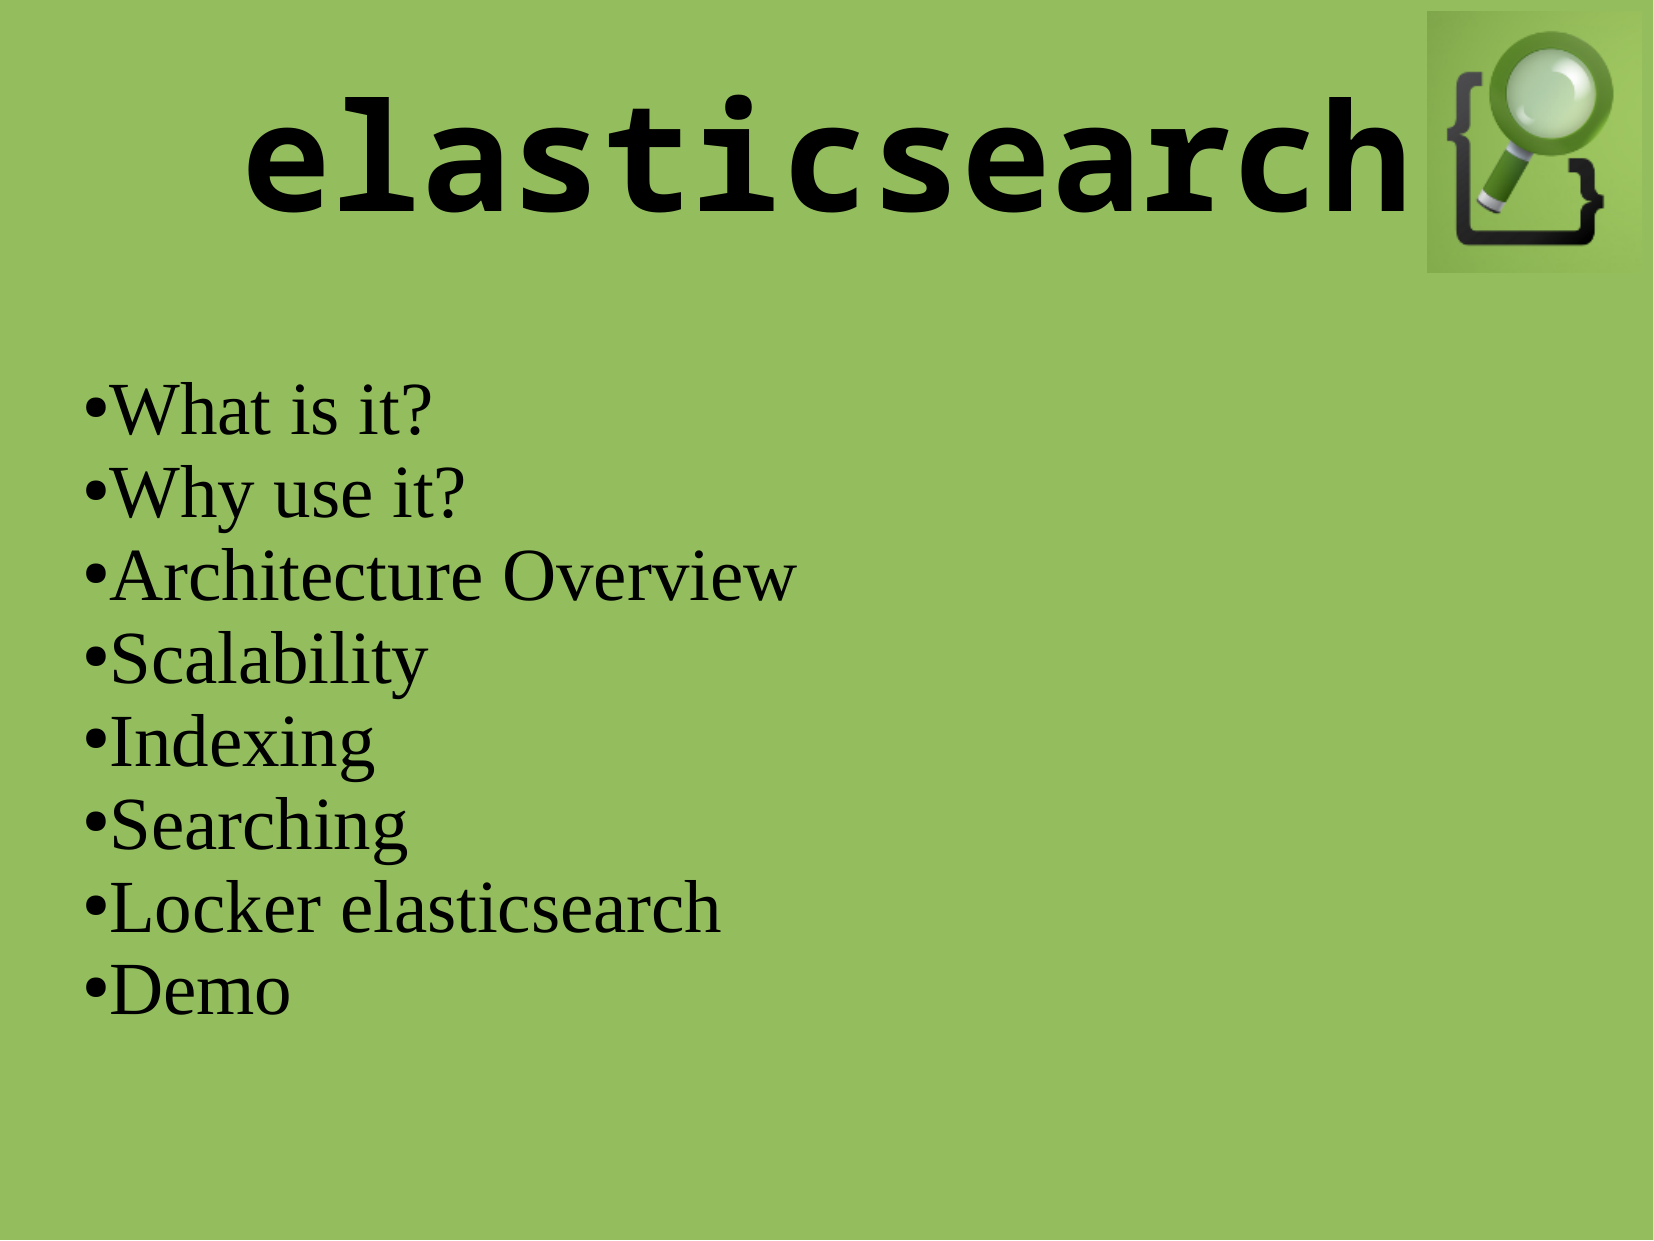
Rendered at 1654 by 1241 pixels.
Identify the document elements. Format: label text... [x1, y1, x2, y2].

picture [1427, 11, 1642, 273]
subtitle What is it? Why use it? Architecture Overview Scalability Indexing Searching Locker elasticsearch Demo [82, 290, 1571, 1109]
title elasticsearch [82, 49, 1427, 257]
